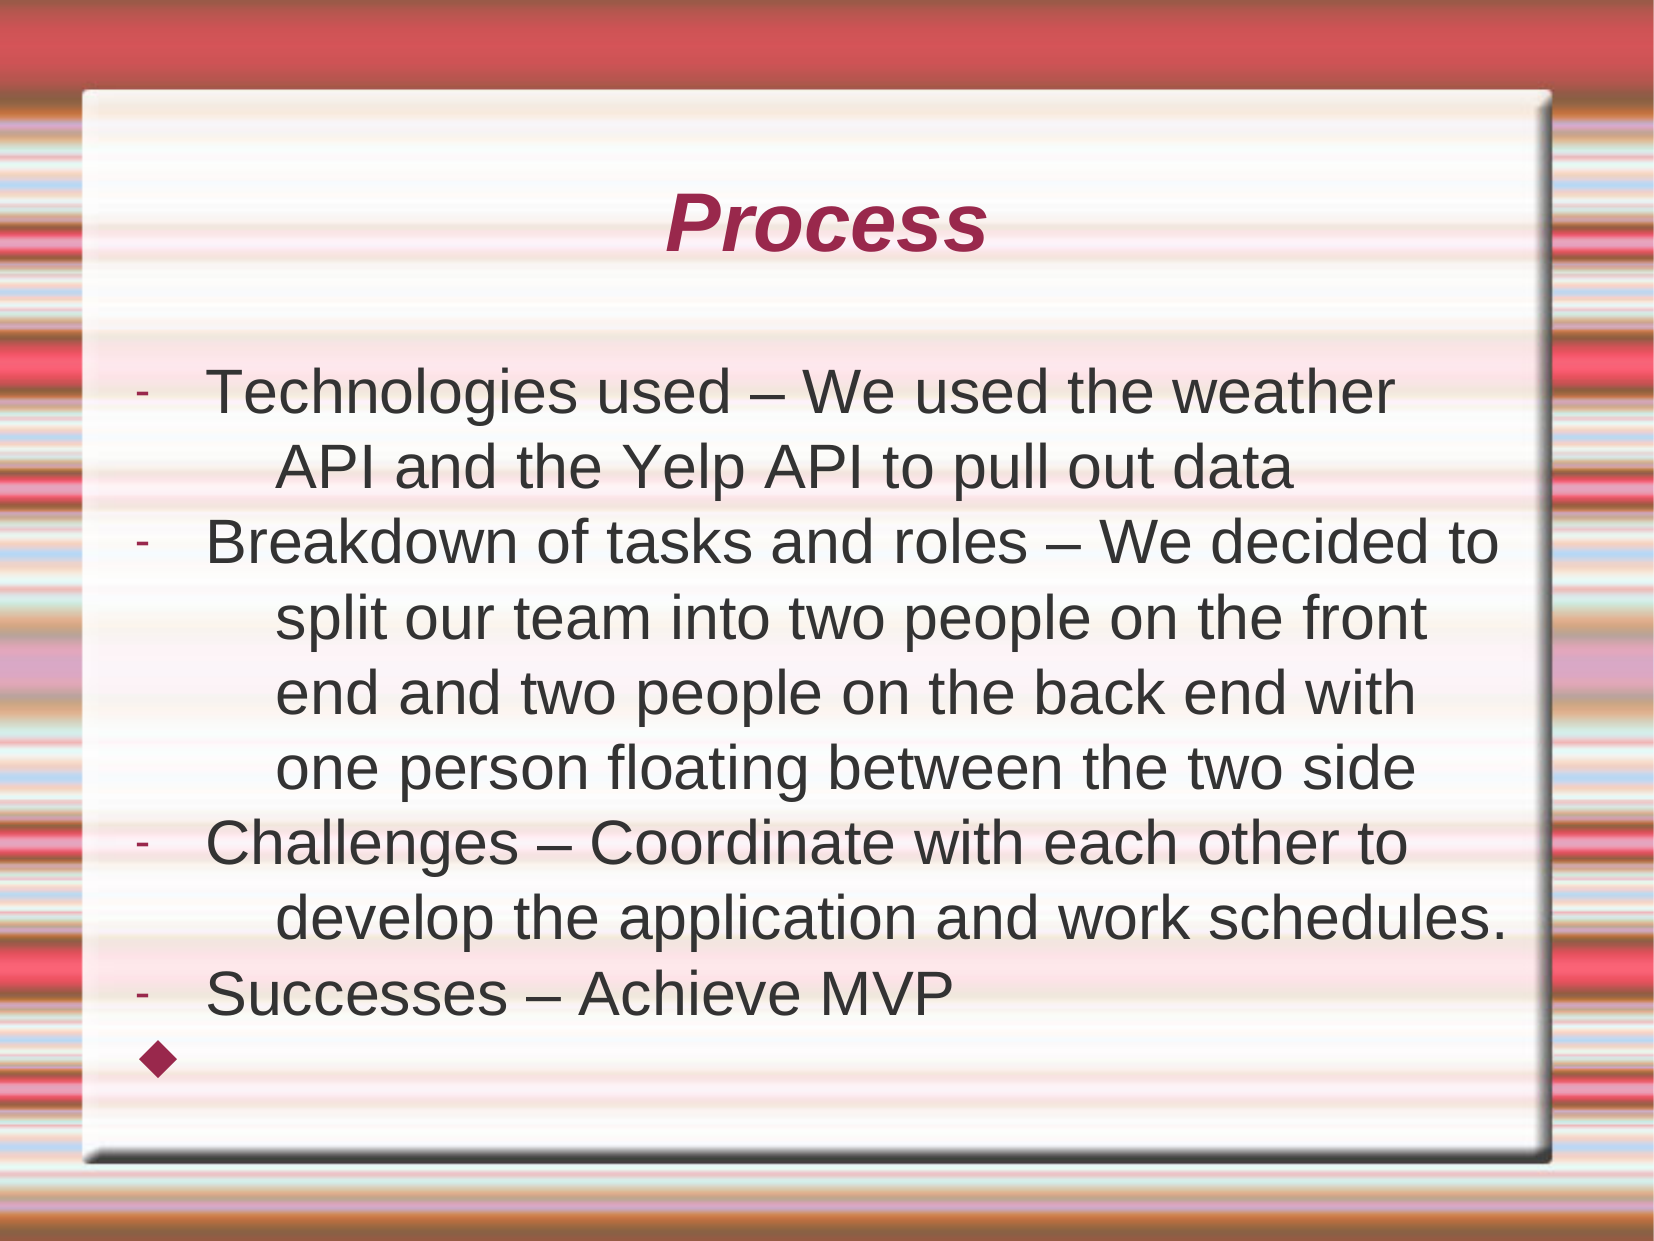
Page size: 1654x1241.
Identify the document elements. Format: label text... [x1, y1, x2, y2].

list Technologies used – We used the weather API and the Yelp API to pull out data Breakdown of tasks and roles – We decided to split our team into two people on the front end and two people on the back end with one person floating between the two side Challenges – Coordinate with each other to develop the application and work schedules. Successes – Achieve MVP [134, 350, 1516, 1174]
title Process [121, 114, 1534, 322]
